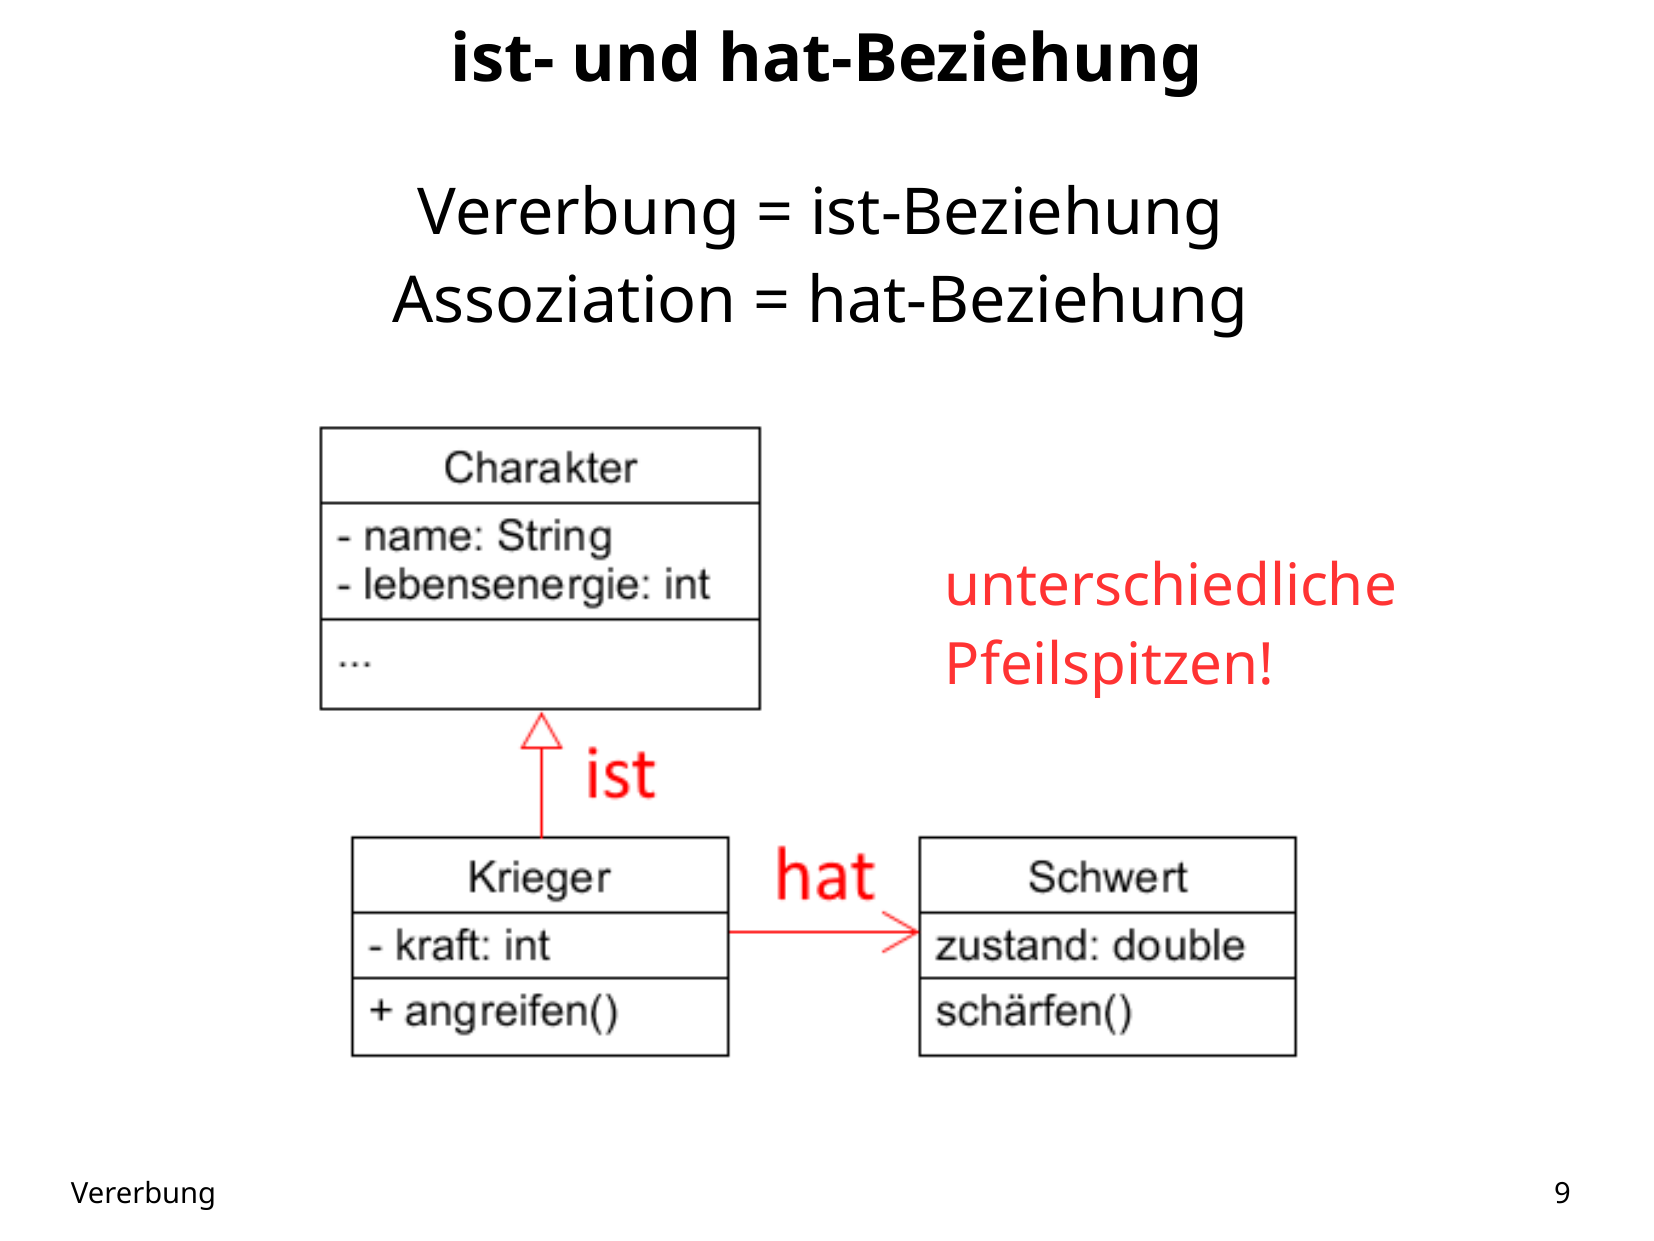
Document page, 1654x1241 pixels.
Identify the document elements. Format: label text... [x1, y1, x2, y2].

picture [318, 425, 1300, 1060]
list Vererbung = ist-Beziehung Assoziation = hat-Beziehung [70, 165, 1571, 343]
title ist- und hat-Beziehung [0, 5, 1654, 107]
list unterschiedliche Pfeilspitzen! [944, 543, 1465, 721]
